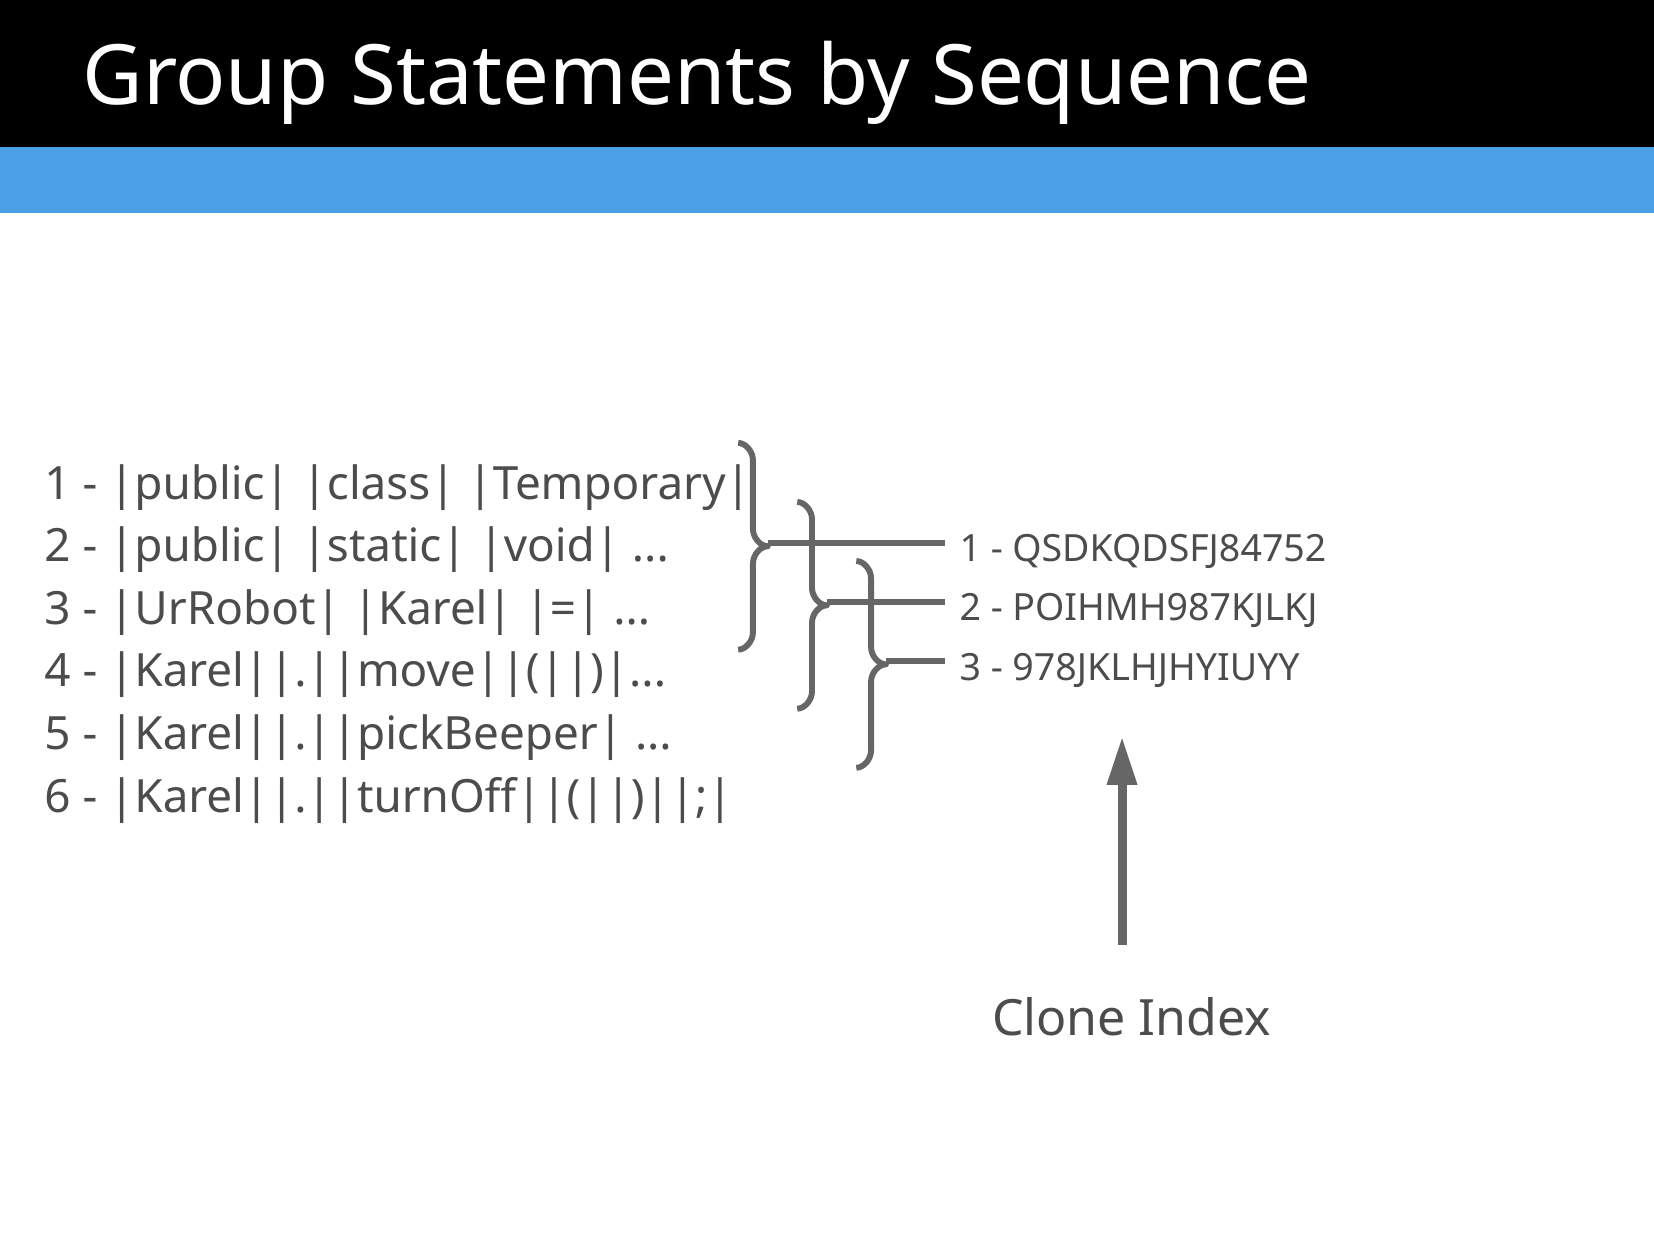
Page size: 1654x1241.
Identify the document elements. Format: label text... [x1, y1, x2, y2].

text_box 2 - POIHMH987KJLKJ [944, 572, 1320, 632]
text_box 1 - |public| |class| |Temporary| 2 - |public| |static| |void| ... 3 - |UrRobot| |Karel| |=| ... 4 - |Karel||.||move||(||)|... 5 - |Karel||.||pickBeeper| ... 6 - |Karel||.||turnOff||(||)||;| [29, 442, 741, 778]
text_box 3 - 978JKLHJHYIUYY [944, 632, 1314, 691]
text_box 1 - QSDKQDSFJ84752 [944, 514, 1321, 573]
text_box Clone Index [977, 974, 1270, 1048]
title Group Statements by Sequence [82, 8, 1571, 136]
